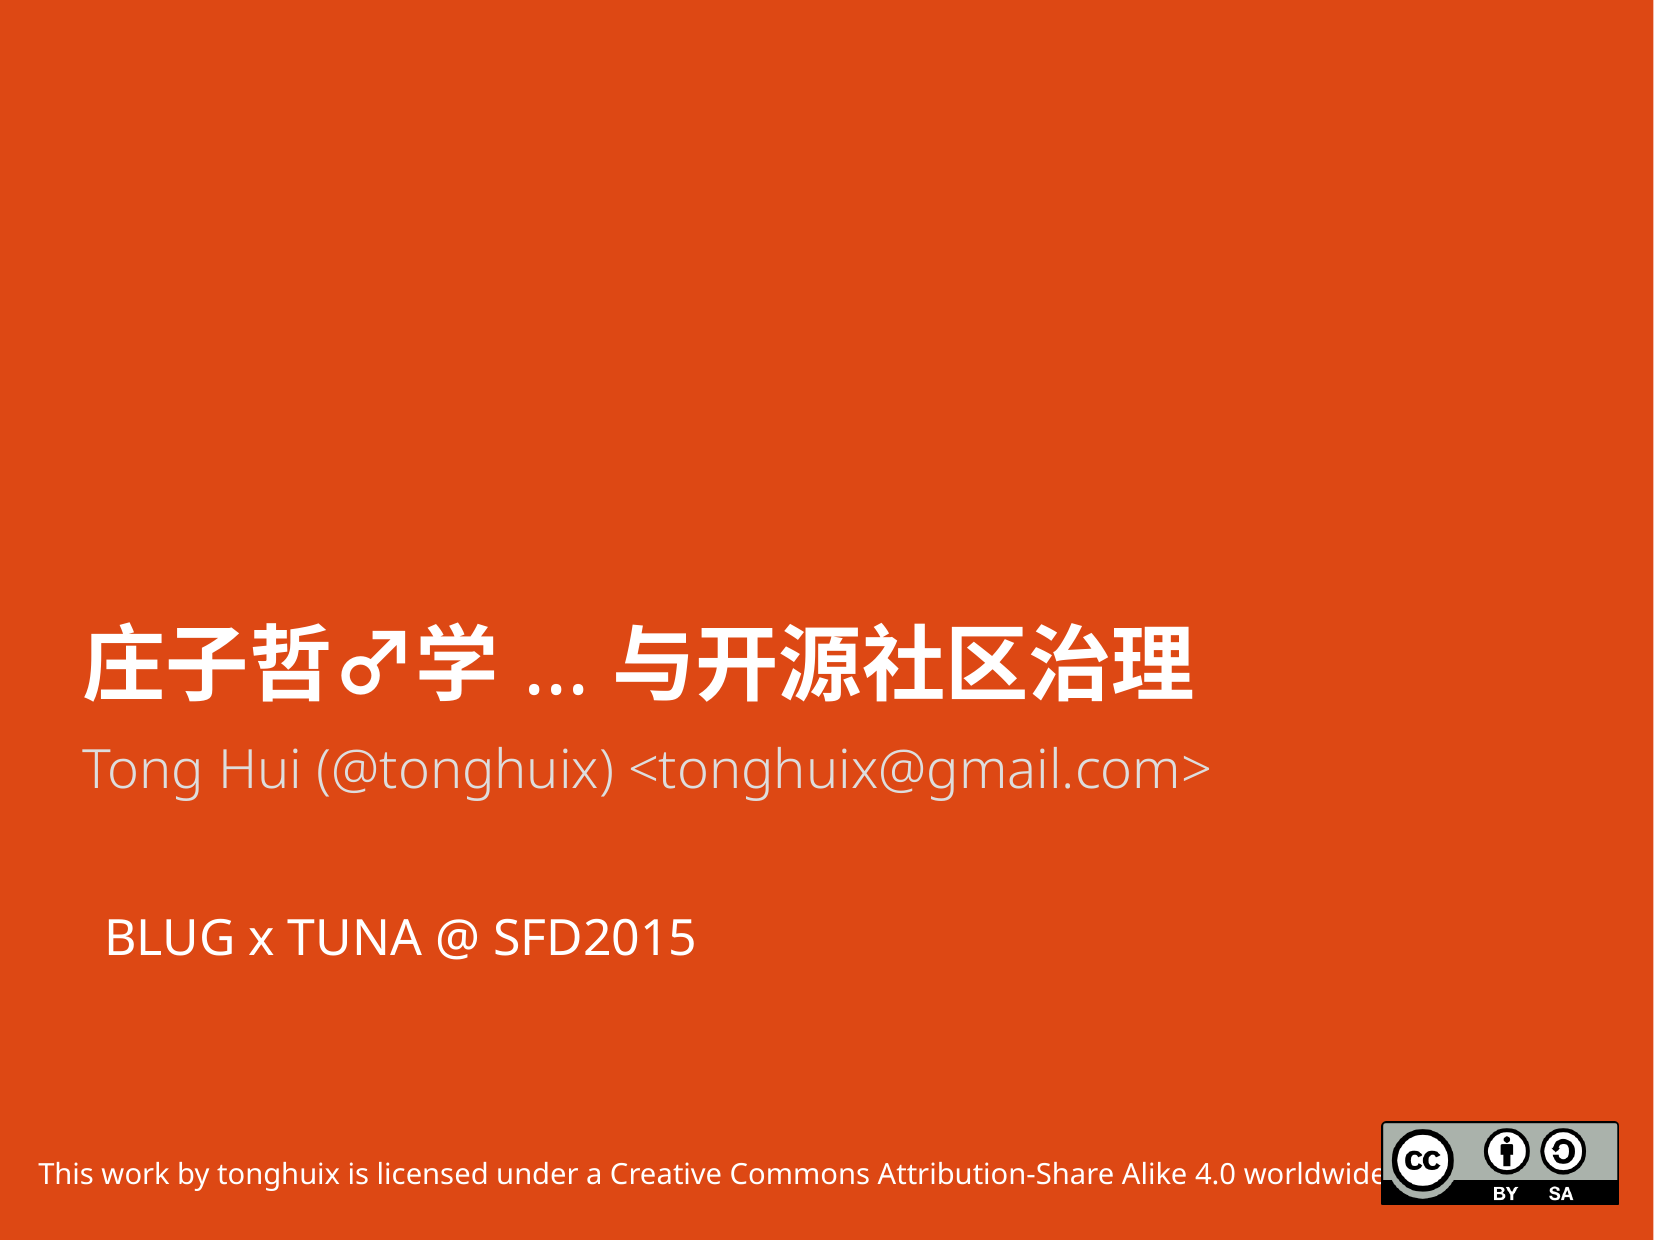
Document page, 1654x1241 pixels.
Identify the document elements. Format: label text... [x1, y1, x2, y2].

subtitle Tong Hui (@tonghuix) <tonghuix@gmail.com> [82, 726, 1571, 810]
text_box This work by tonghuix is licensed under a Creative Commons Attribution-Share Alike 4.0 worldwide [23, 1145, 1381, 1195]
picture [1381, 1121, 1619, 1205]
title 庄子哲♂学...与开源社区治理 [82, 590, 1571, 726]
text_box BLUG x TUNA @ SFD2015 [89, 826, 839, 1023]
